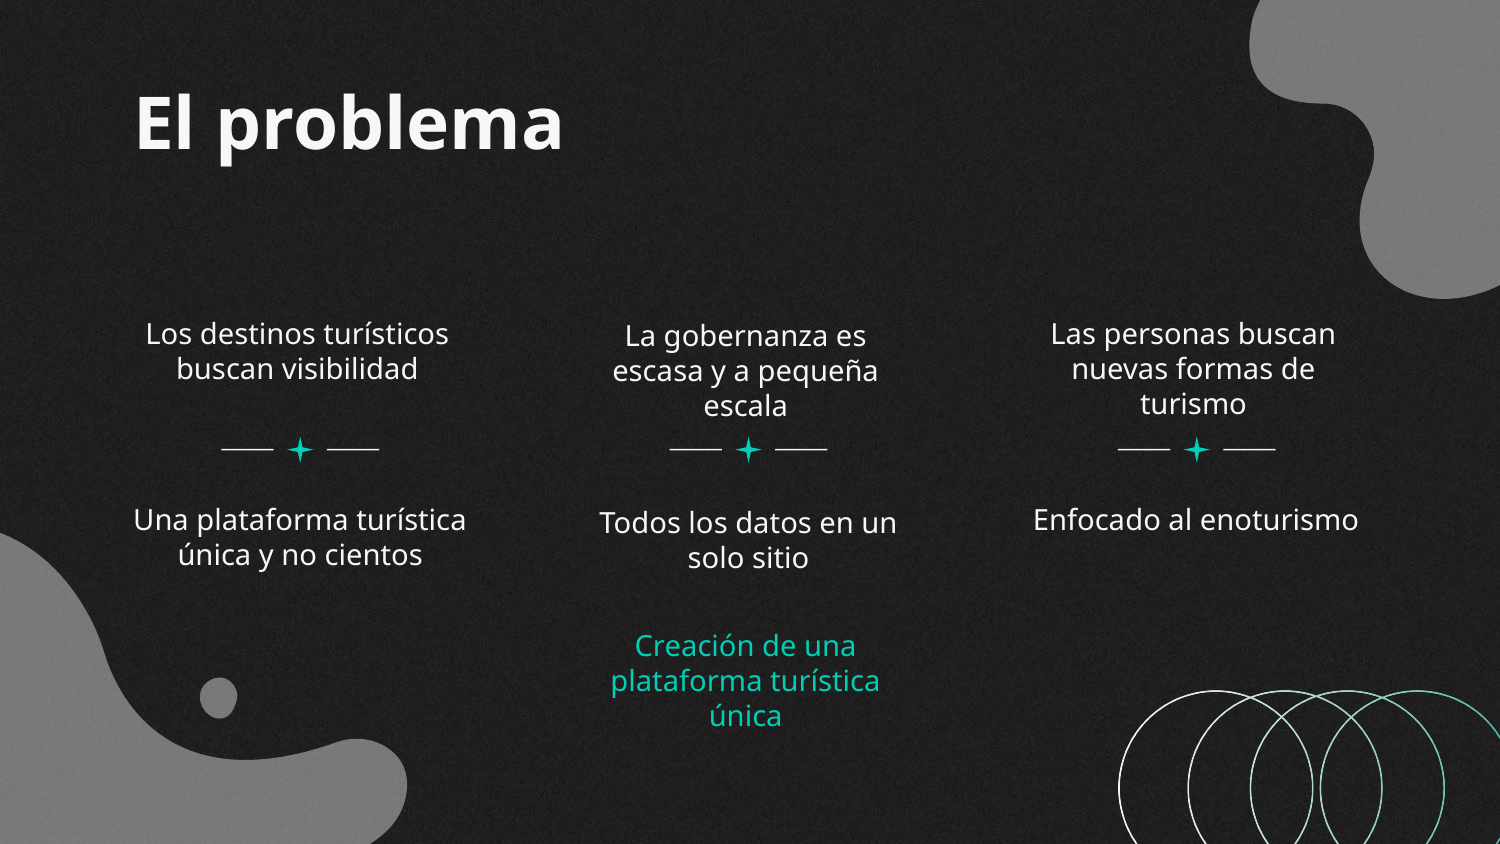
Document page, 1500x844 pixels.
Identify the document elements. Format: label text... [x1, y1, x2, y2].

subtitle Creación de una plataforma turística única [563, 612, 929, 743]
subtitle Todos los datos en un solo sitio [565, 489, 932, 620]
subtitle La gobernanza es escasa y a pequeña escala [563, 302, 929, 433]
picture [0, 0, 1500, 844]
subtitle Las personas buscan nuevas formas de turismo [1001, 300, 1386, 431]
subtitle Una plataforma turística única y no cientos [117, 486, 483, 617]
title El problema [118, 72, 1382, 167]
subtitle Enfocado al enoturismo [1004, 486, 1388, 617]
subtitle Los destinos turísticos buscan visibilidad [114, 300, 481, 431]
